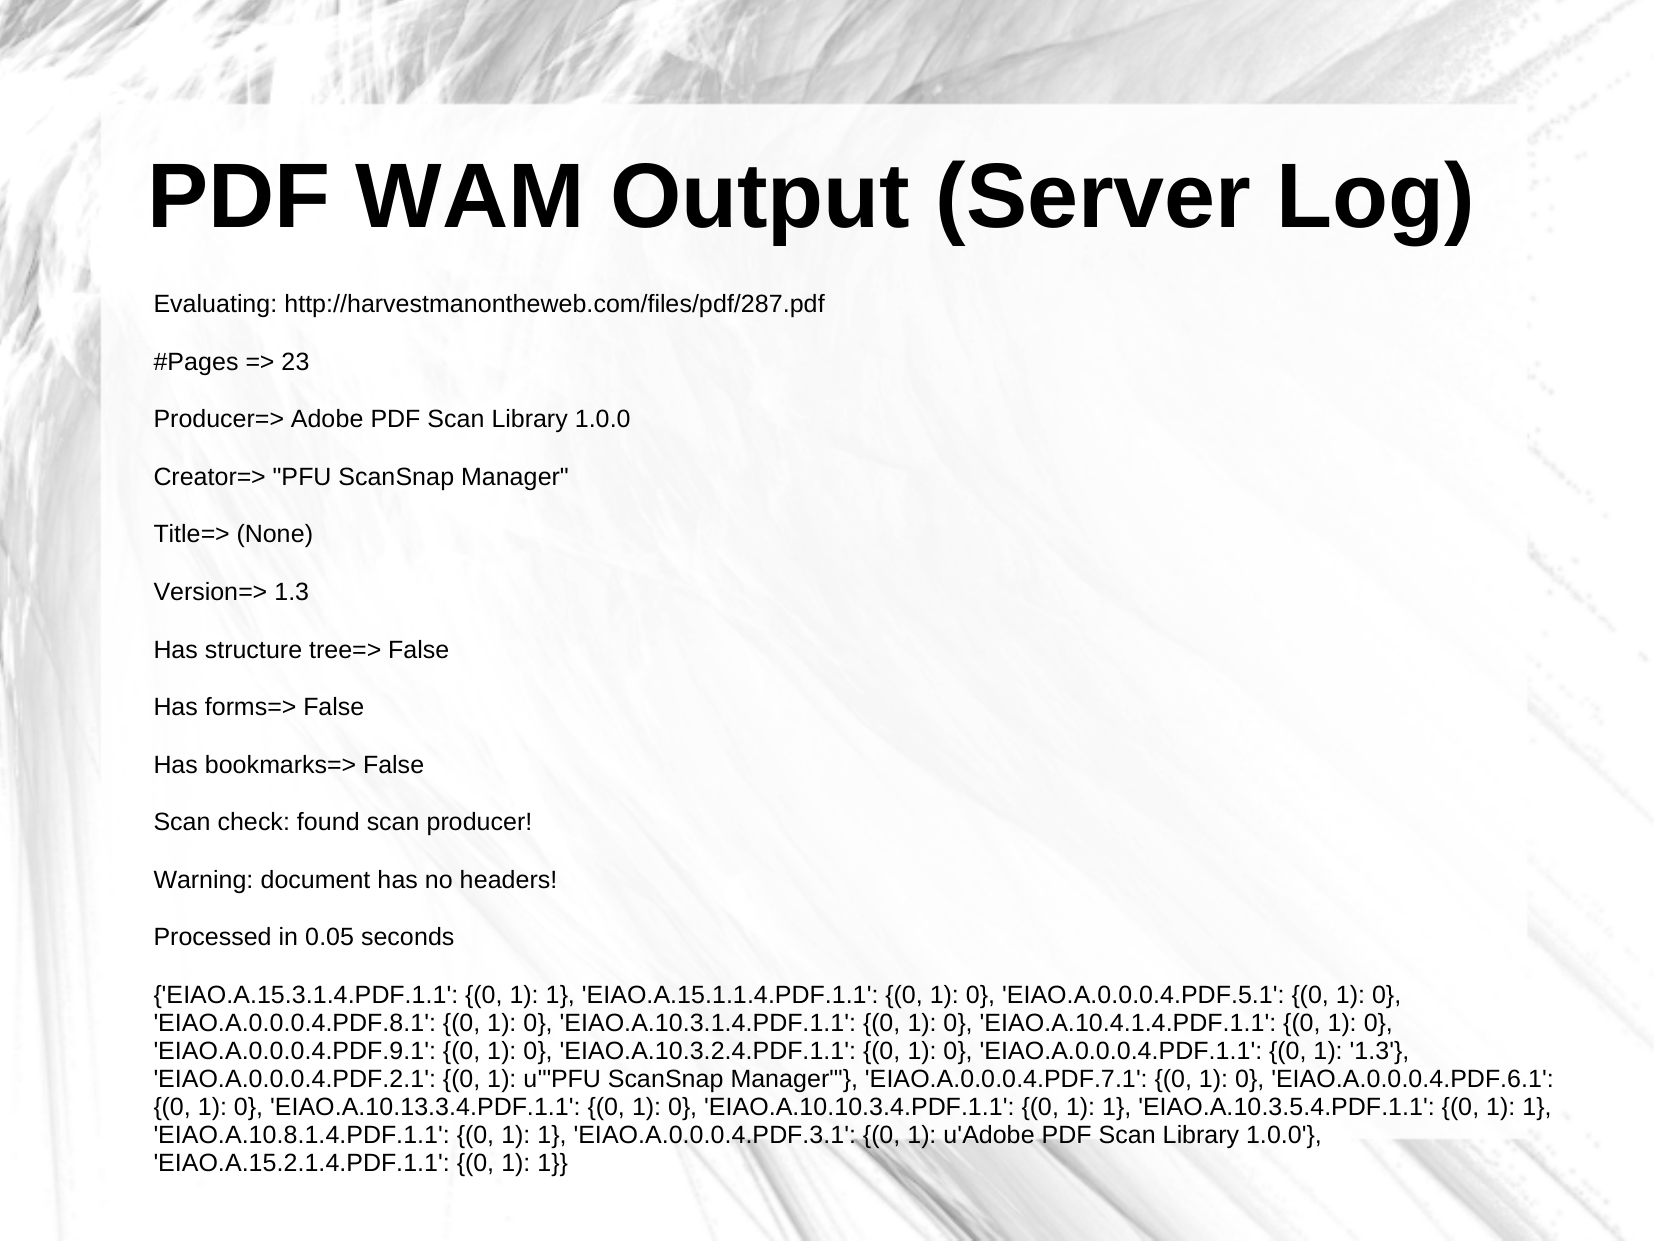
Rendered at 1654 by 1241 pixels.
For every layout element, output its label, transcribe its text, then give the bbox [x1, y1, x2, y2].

title PDF WAM Output (Server Log) [118, 112, 1506, 281]
picture [0, 0, 1654, 1241]
list Evaluating: http://harvestmanontheweb.com/files/pdf/287.pdf #Pages => 23 Producer=> Adobe PDF Scan Library 1.0.0 Creator=> "PFU ScanSnap Manager" Title=> (None) Version=> 1.3 Has structure tree=> False Has forms=> False Has bookmarks=> False Scan check: found scan producer! Warning: document has no headers! Processed in 0.05 seconds {'EIAO.A.15.3.1.4.PDF.1.1': {(0, 1): 1}, 'EIAO.A.15.1.1.4.PDF.1.1': {(0, 1): 0}, 'EIAO.A.0.0.0.4.PDF.5.1': {(0, 1): 0}, 'EIAO.A.0.0.0.4.PDF.8.1': {(0, 1): 0}, 'EIAO.A.10.3.1.4.PDF.1.1': {(0, 1): 0}, 'EIAO.A.10.4.1.4.PDF.1.1': {(0, 1): 0}, 'EIAO.A.0.0.0.4.PDF.9.1': {(0, 1): 0}, 'EIAO.A.10.3.2.4.PDF.1.1': {(0, 1): 0}, 'EIAO.A.0.0.0.4.PDF.1.1': {(0, 1): '1.3'}, 'EIAO.A.0.0.0.4.PDF.2.1': {(0, 1): u'"PFU ScanSnap Manager"'}, 'EIAO.A.0.0.0.4.PDF.7.1': {(0, 1): 0}, 'EIAO.A.0.0.0.4.PDF.6.1': {(0, 1): 0}, 'EIAO.A.10.13.3.4.PDF.1.1': {(0, 1): 0}, 'EIAO.A.10.10.3.4.PDF.1.1': {(0, 1): 1}, 'EIAO.A.10.3.5.4.PDF.1.1': {(0, 1): 1}, 'EIAO.A.10.8.1.4.PDF.1.1': {(0, 1): 1}, 'EIAO.A.0.0.0.4.PDF.3.1': {(0, 1): u'Adobe PDF Scan Library 1.0.0'}, 'EIAO.A.15.2.1.4.PDF.1.1': {(0, 1): 1}} [82, 290, 1571, 1234]
